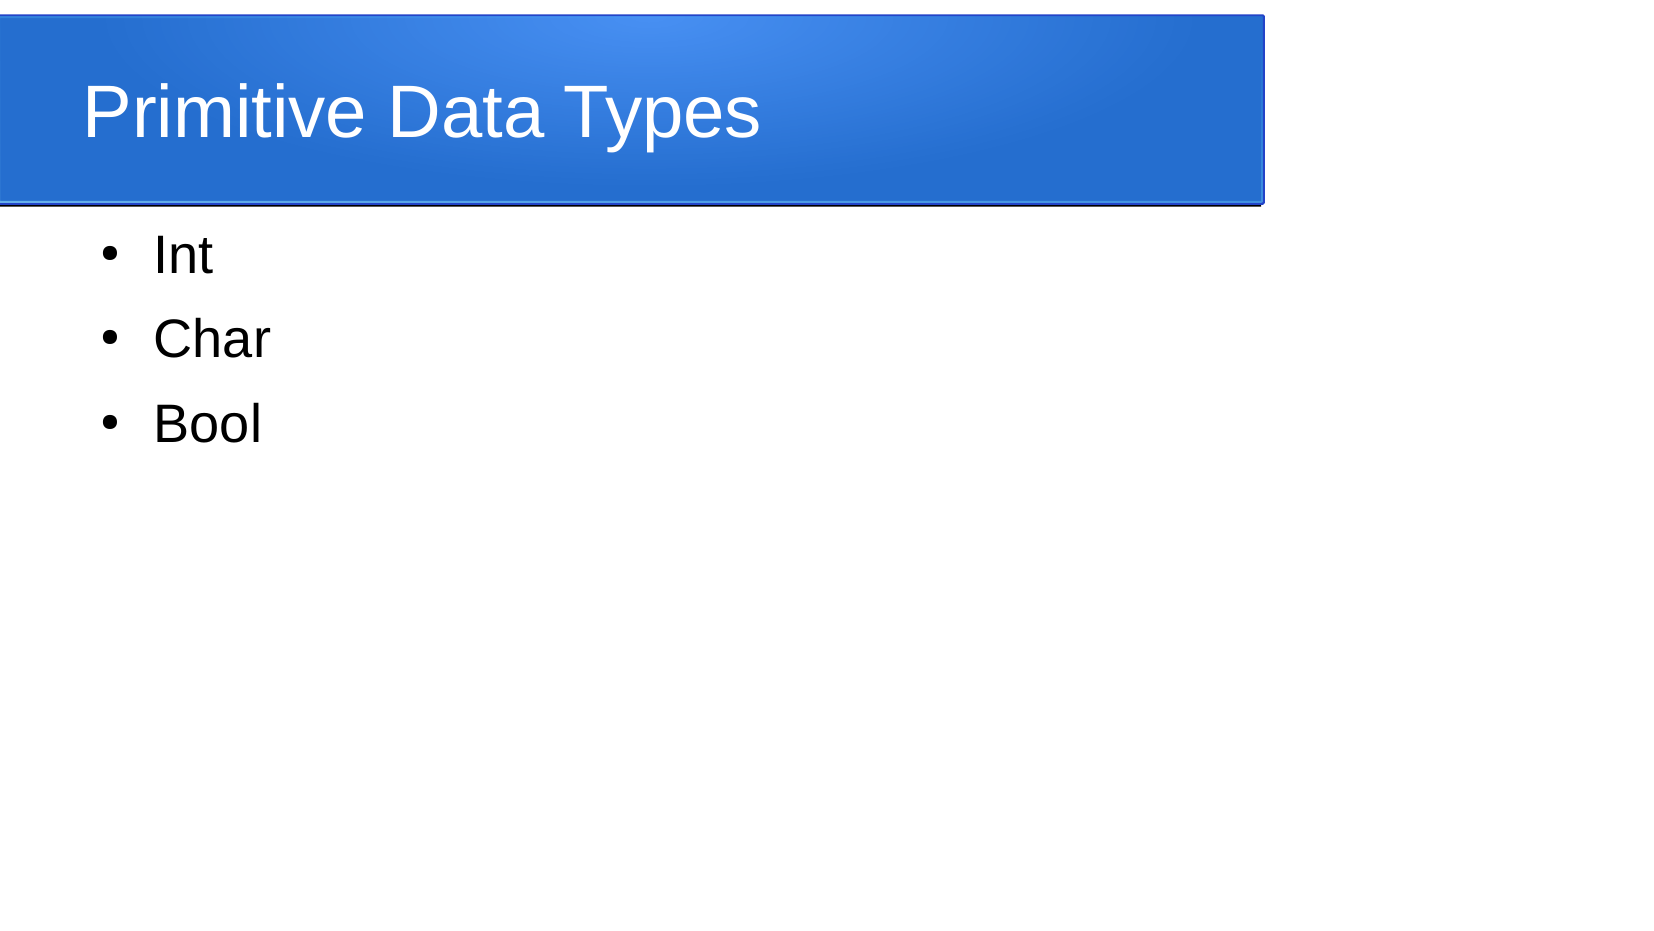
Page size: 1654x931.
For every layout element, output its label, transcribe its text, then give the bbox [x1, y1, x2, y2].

title Primitive Data Types [82, 35, 1235, 189]
list Int Char Bool [82, 224, 1571, 764]
